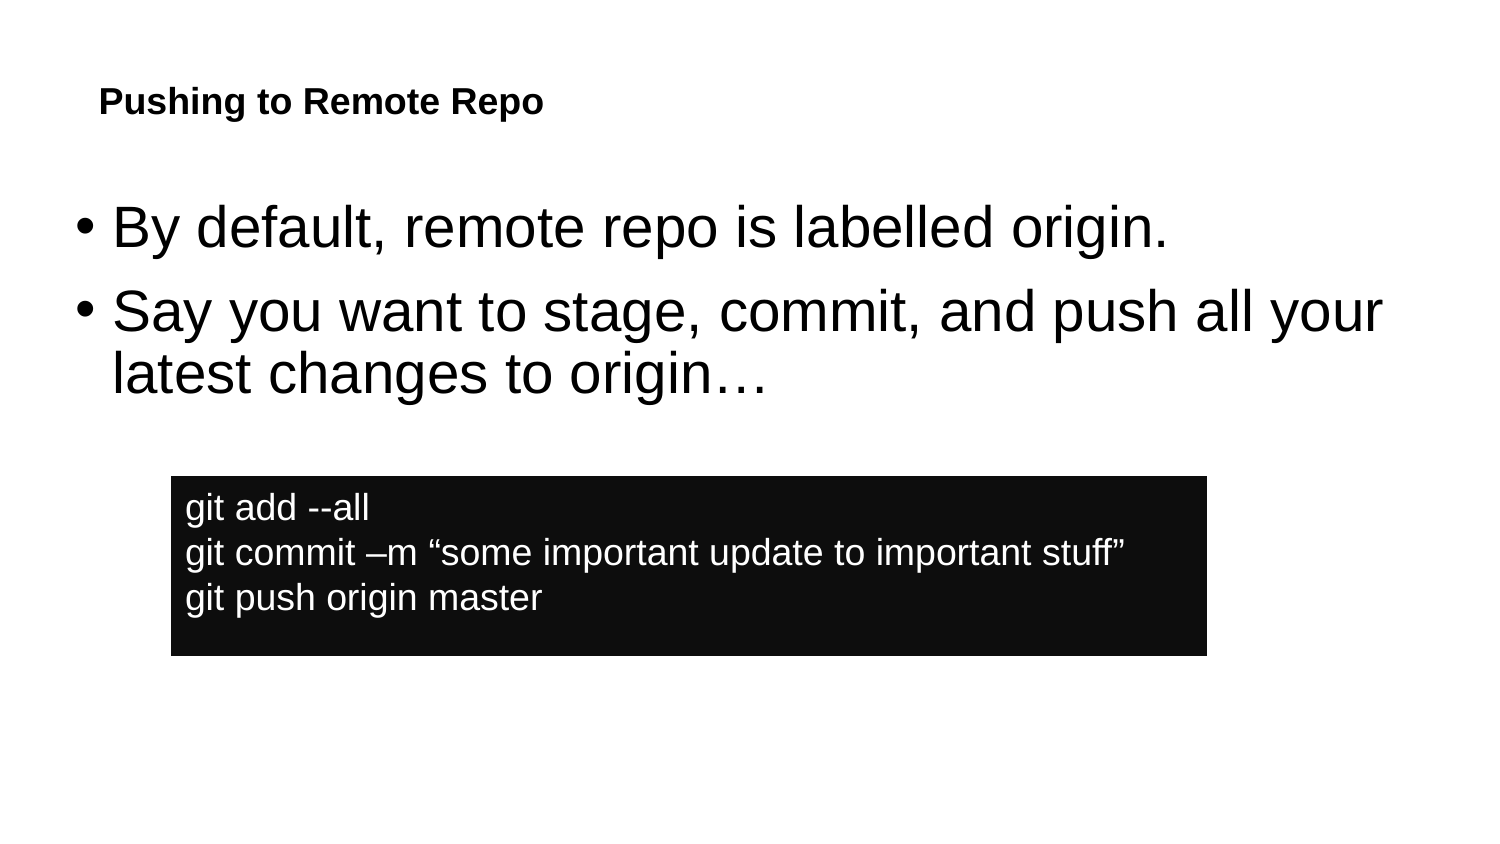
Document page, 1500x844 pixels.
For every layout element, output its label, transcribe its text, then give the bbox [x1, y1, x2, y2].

text_box git add --all git commit –m “some important update to important stuff” git push origin master [170, 475, 1208, 657]
text_box Pushing to Remote Repo [83, 73, 1146, 178]
list By default, remote repo is labelled origin. Say you want to stage, commit, and push all your latest changes to origin… [75, 196, 1425, 754]
